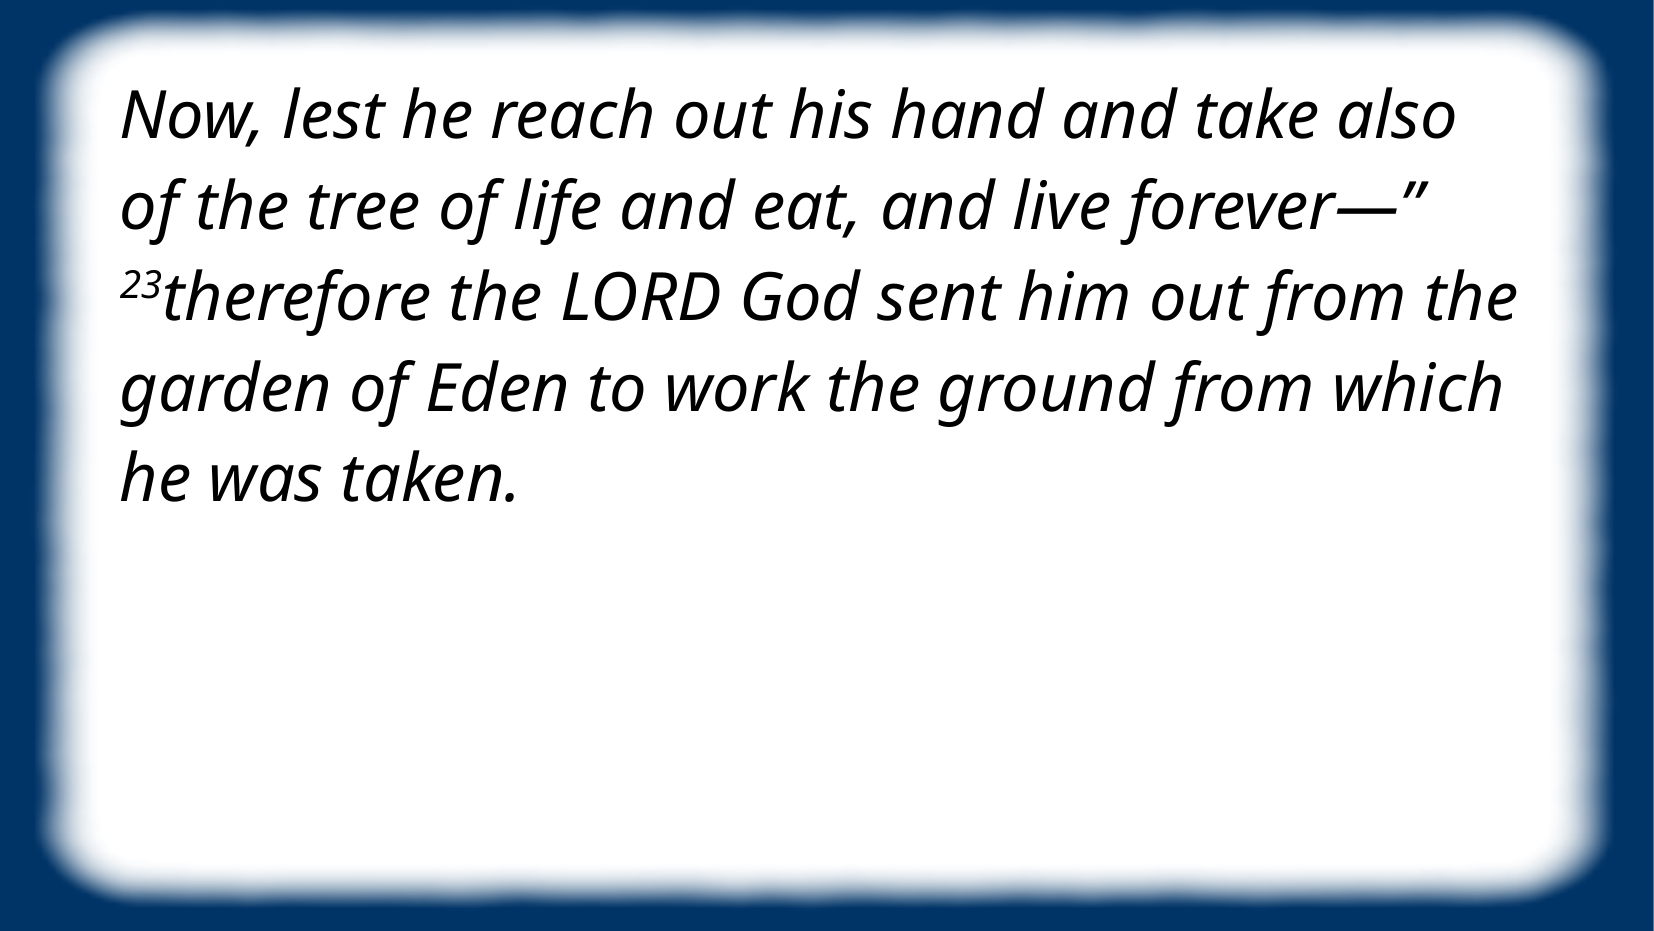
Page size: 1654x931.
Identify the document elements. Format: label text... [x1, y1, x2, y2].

picture [0, 0, 1654, 931]
text_box Now, lest he reach out his hand and take also of the tree of life and eat, and live forever—” 23therefore the LORD God sent him out from the garden of Eden to work the ground from which he was taken. [105, 60, 1546, 526]
